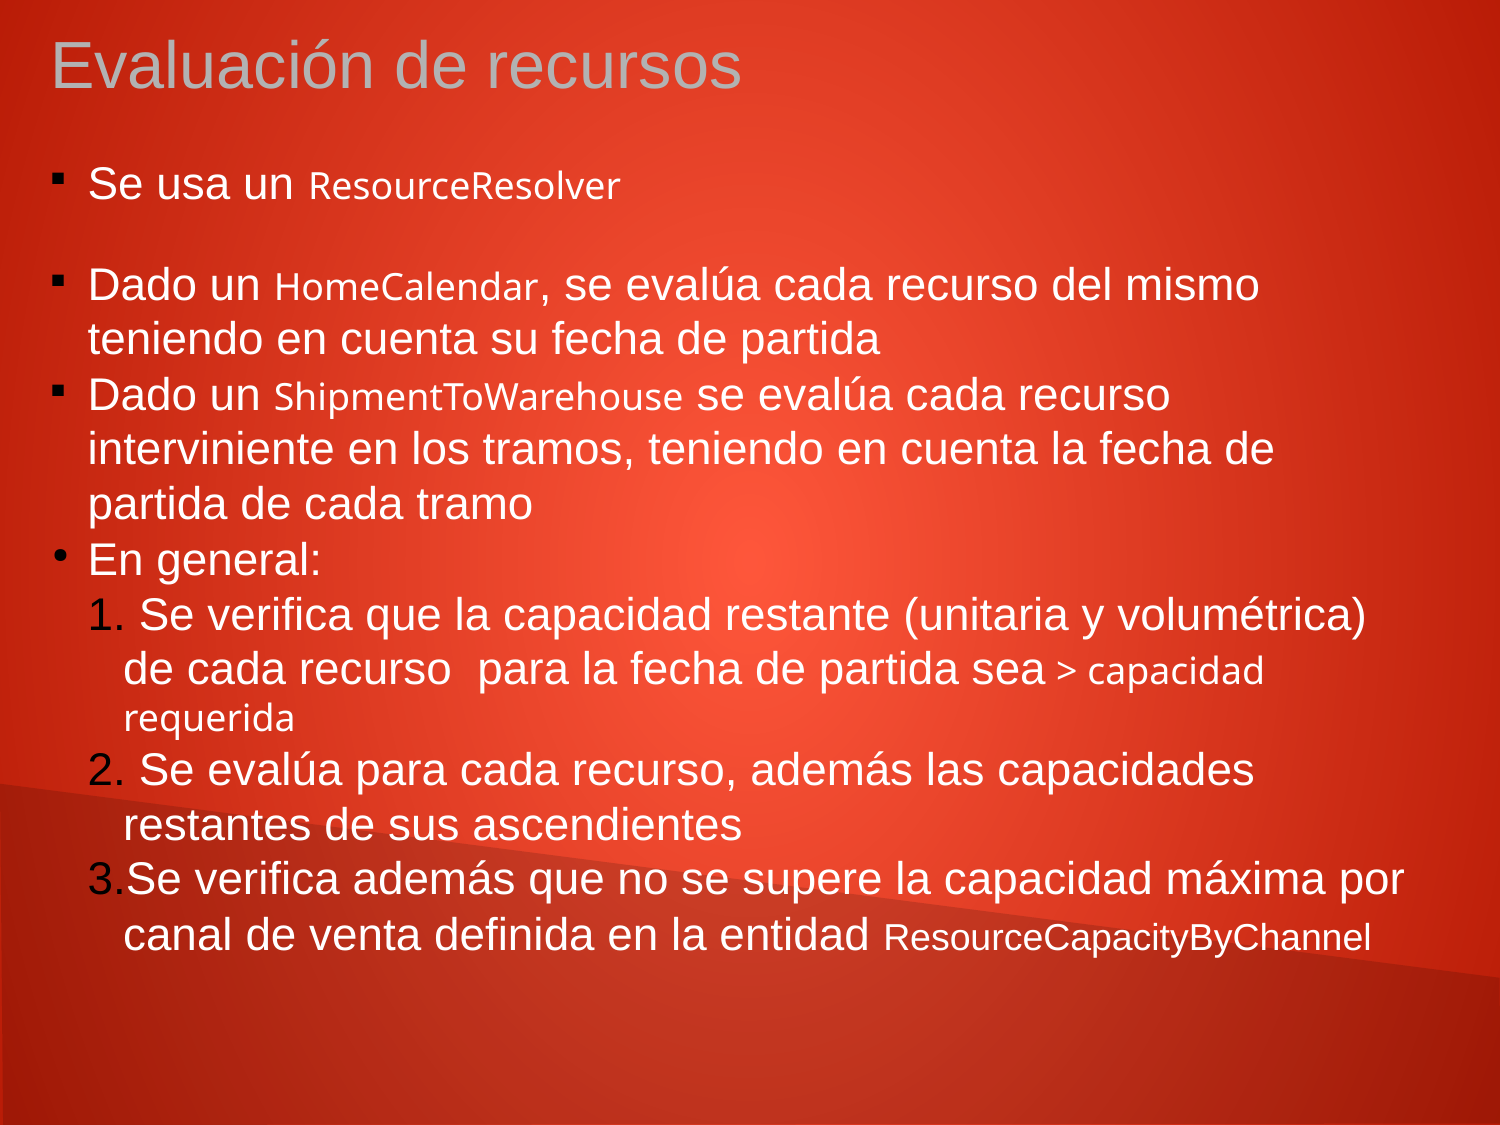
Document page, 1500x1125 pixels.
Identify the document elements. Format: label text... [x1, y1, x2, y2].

text_box Se usa un ResourceResolver Dado un HomeCalendar, se evalúa cada recurso del mismo teniendo en cuenta su fecha de partida Dado un ShipmentToWarehouse se evalúa cada recurso interviniente en los tramos, teniendo en cuenta la fecha de partida de cada tramo En general: Se verifica que la capacidad restante (unitaria y volumétrica) de cada recurso para la fecha de partida sea > capacidad requerida Se evalúa para cada recurso, además las capacidades restantes de sus ascendientes Se verifica además que no se supere la capacidad máxima por canal de venta definida en la entidad ResourceCapacityByChannel [37, 141, 1421, 992]
text_box Evaluación de recursos [35, 11, 1386, 112]
